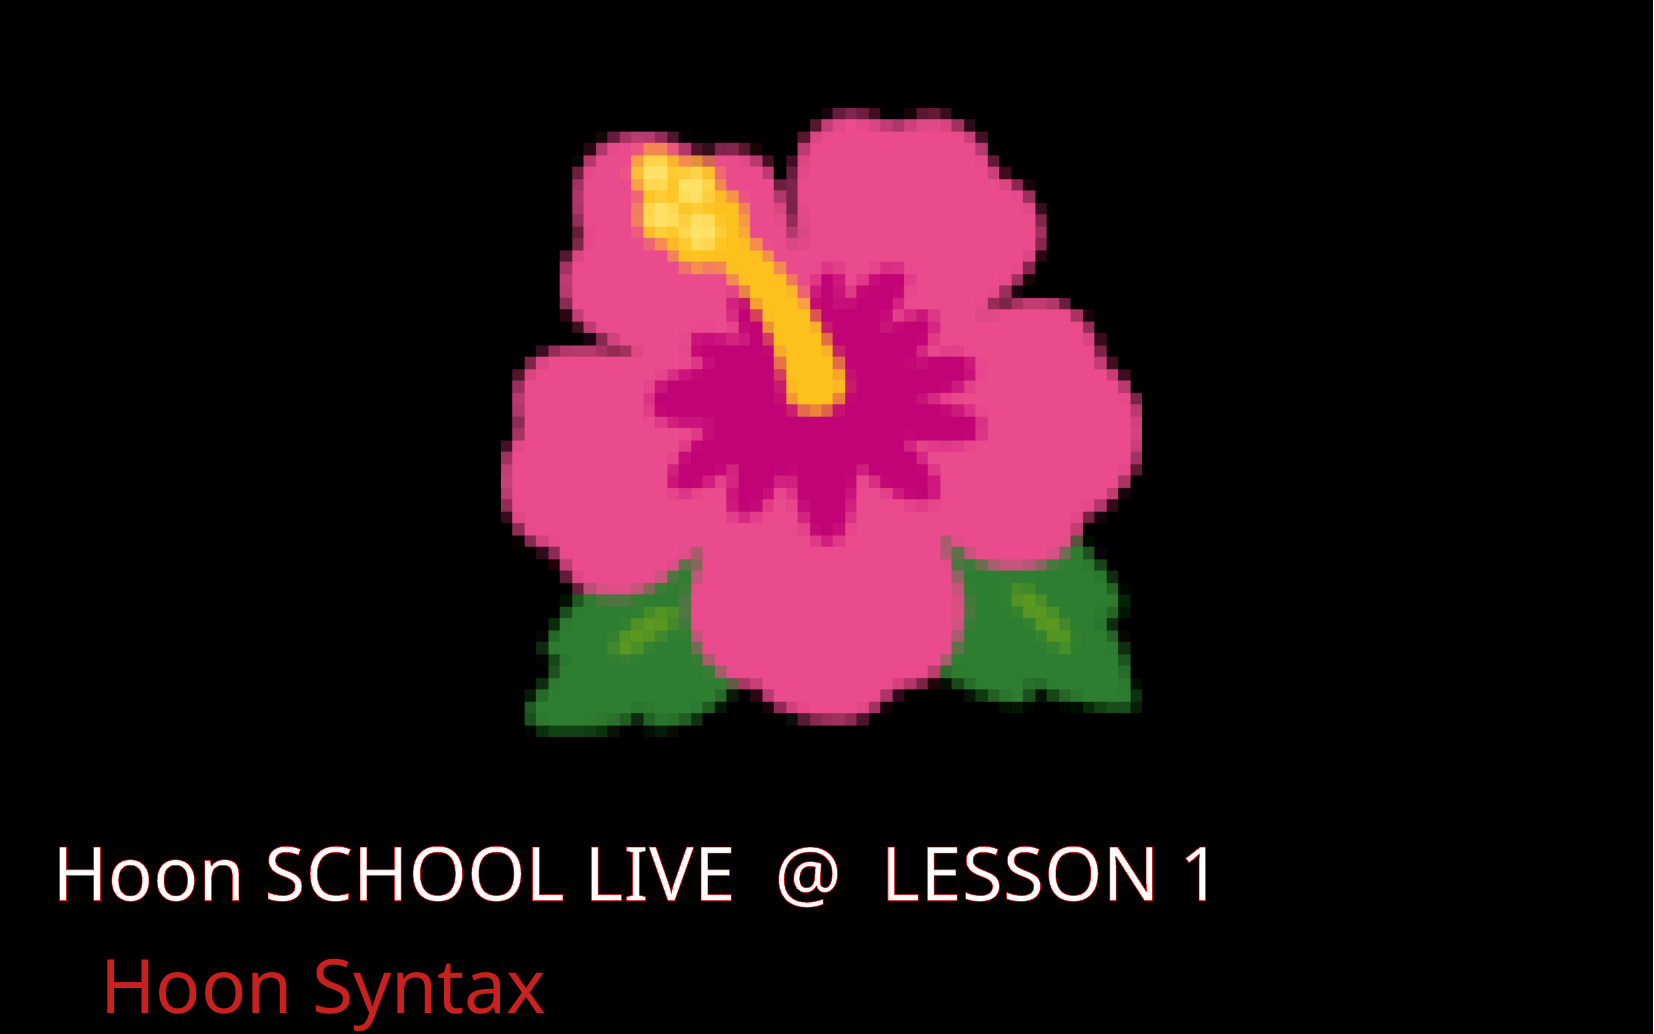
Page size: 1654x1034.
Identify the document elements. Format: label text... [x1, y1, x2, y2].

text_box Hoon SCHOOL LIVE @ LESSON 1 [37, 812, 1613, 903]
text_box AHoon Syntax [37, 926, 1555, 1017]
picture [501, 108, 1142, 737]
